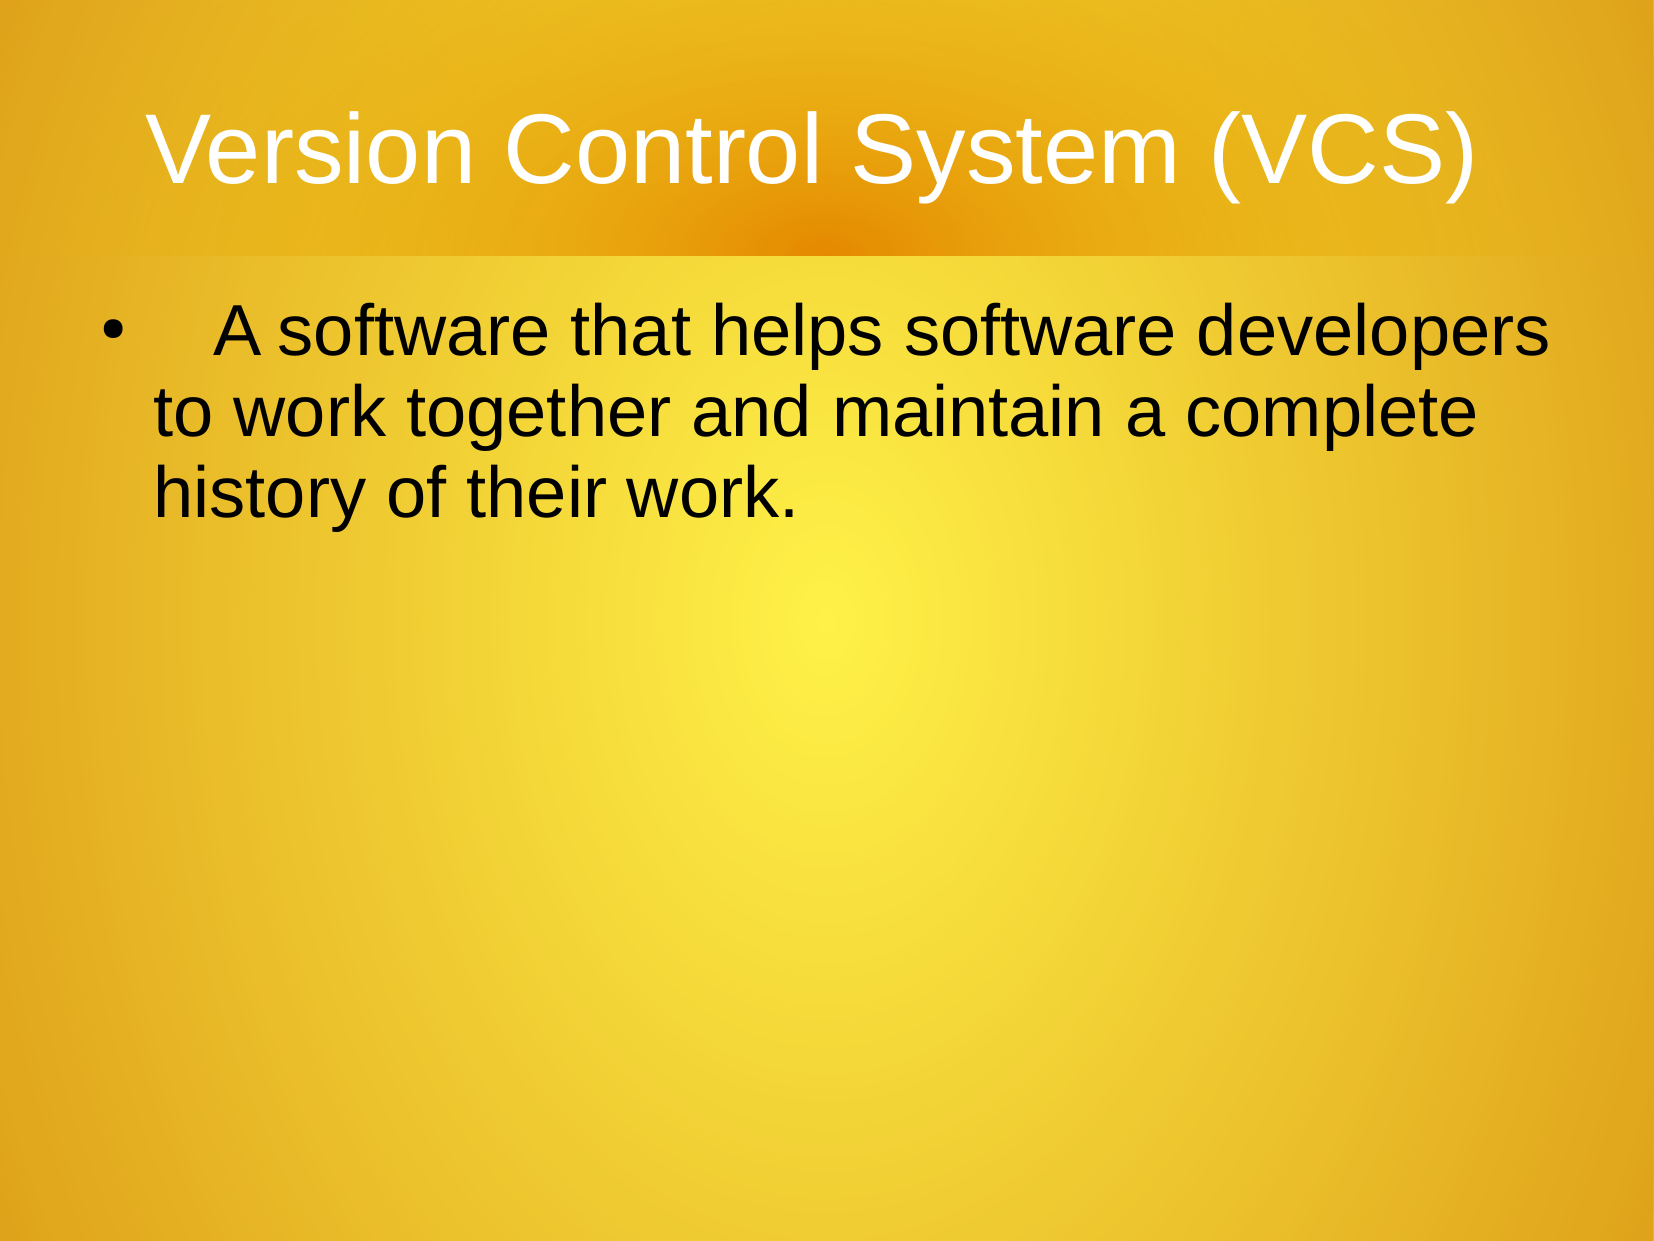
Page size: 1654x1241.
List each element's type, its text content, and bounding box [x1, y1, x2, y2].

title Version Control System (VCS) [82, 47, 1571, 252]
list A software that helps software developers to work together and maintain a complete history of their work. [82, 290, 1571, 1010]
